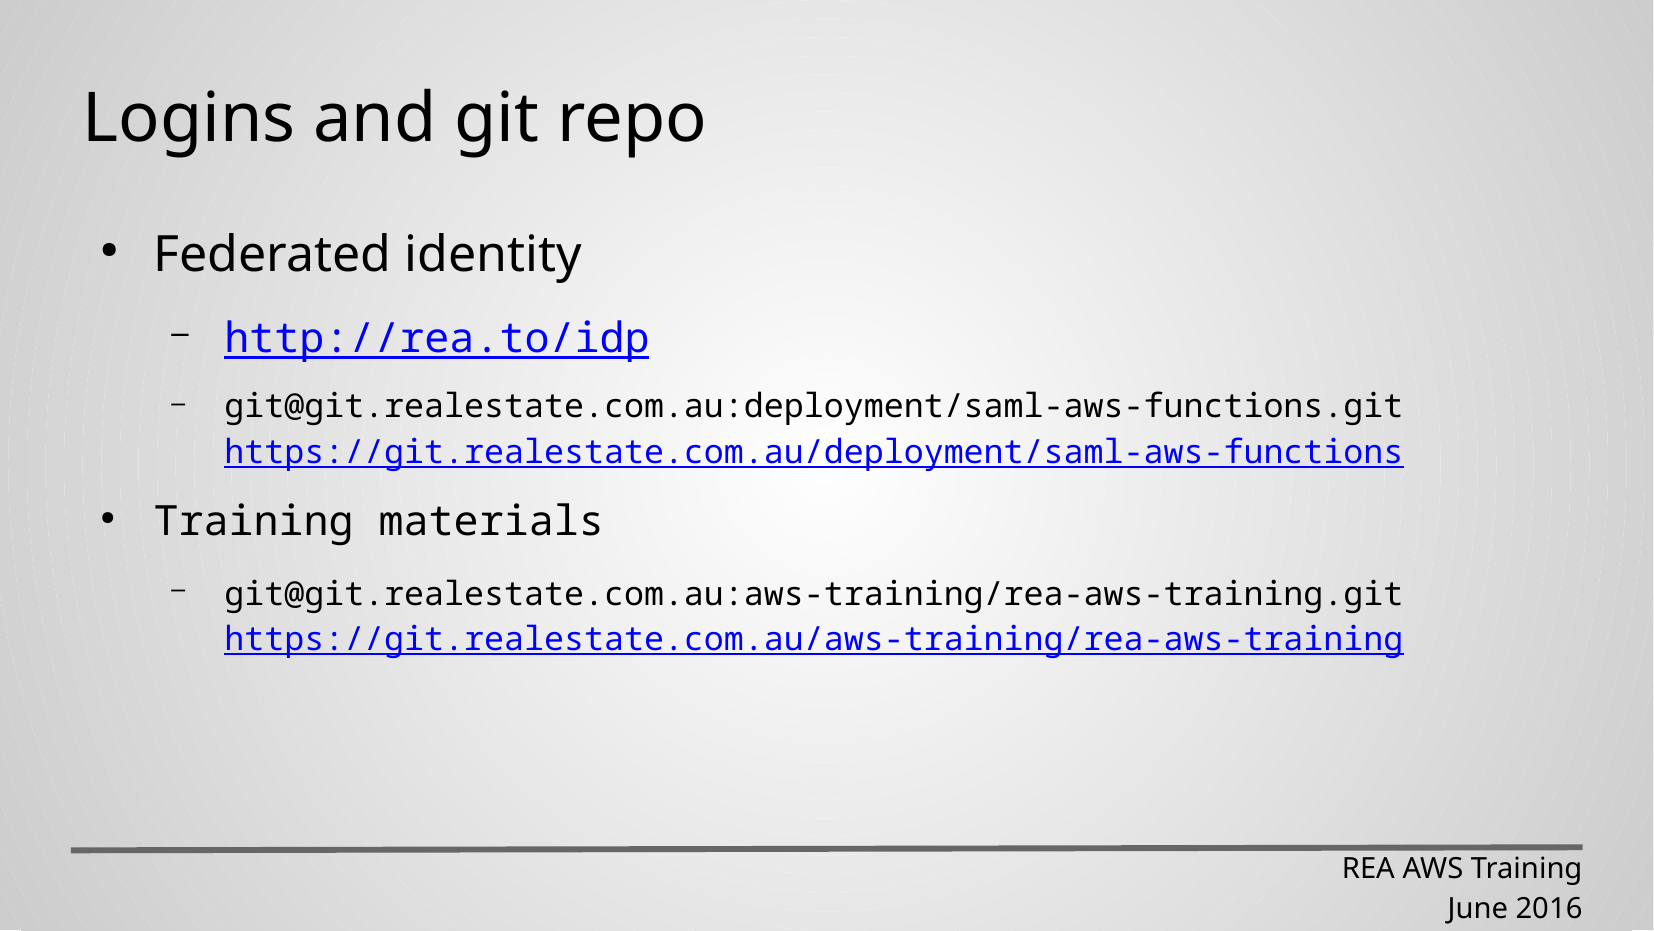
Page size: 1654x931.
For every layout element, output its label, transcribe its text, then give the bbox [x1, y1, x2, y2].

list Federated identity http://rea.to/idp git@git.realestate.com.au:deployment/saml-aws-functions.git https://git.realestate.com.au/deployment/saml-aws-functions Training materials git@git.realestate.com.au:aws-training/rea-aws-training.git https://git.realestate.com.au/aws-training/rea-aws-training [82, 217, 1571, 827]
title Logins and git repo [82, 36, 1571, 193]
